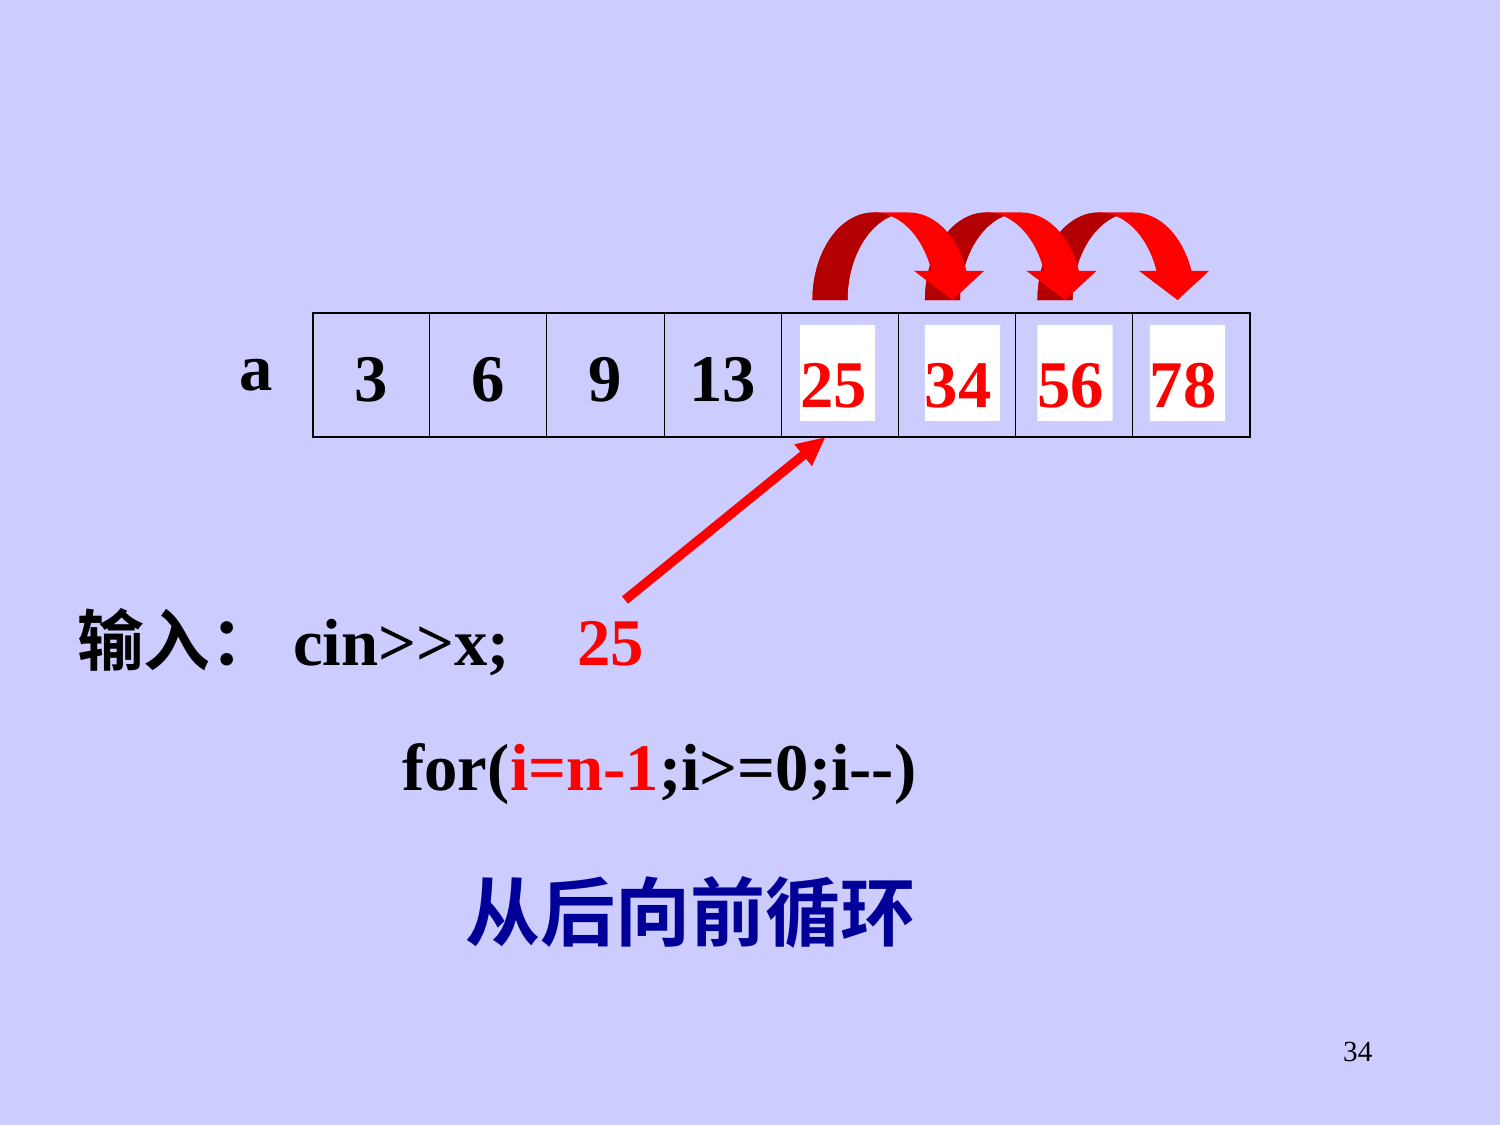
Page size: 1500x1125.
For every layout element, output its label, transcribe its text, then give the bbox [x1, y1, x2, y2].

text_box for(i=n-1;i>=0;i--) [387, 699, 1013, 812]
table_header 3 [314, 314, 429, 436]
text_box a [225, 299, 288, 412]
text_box 从后向前循环 [451, 839, 931, 964]
text_box 34 [924, 324, 1001, 421]
table_header [1133, 314, 1249, 436]
text_box [812, 212, 1210, 301]
table_header 56 [899, 314, 1015, 436]
table_header 78 [1016, 314, 1132, 436]
table_header 13 [665, 314, 781, 436]
table_header 9 [547, 314, 664, 436]
text_box 输入：cin>>x; 25 [62, 574, 850, 687]
table_header 6 [430, 314, 546, 436]
table_header 34 [782, 314, 898, 436]
text_box 56 [1037, 324, 1113, 421]
text_box 78 [1149, 324, 1226, 421]
text_box <编号> [1074, 1025, 1388, 1101]
text_box 25 [800, 324, 876, 421]
